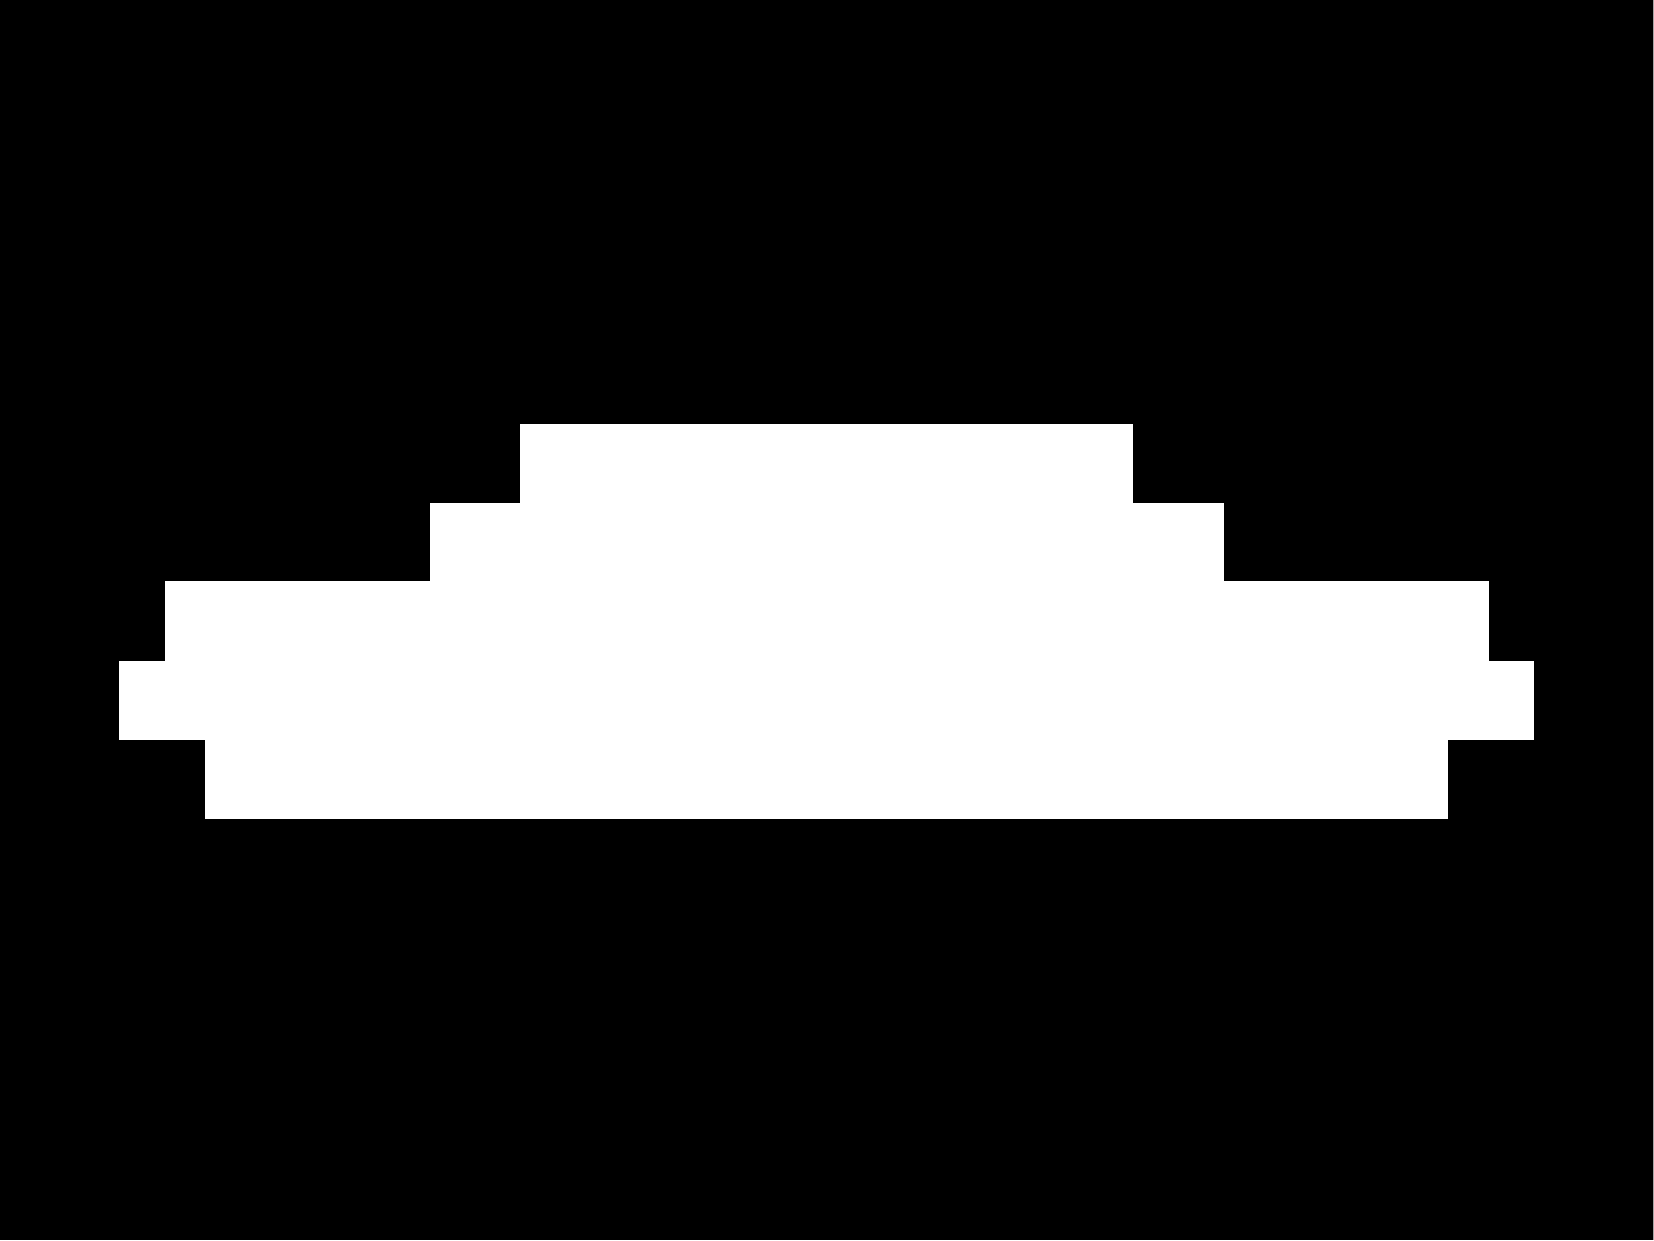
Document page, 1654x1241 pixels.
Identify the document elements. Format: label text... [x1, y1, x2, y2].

subtitle Coloque sobre mim Coroa ao invés de cinzas Em lugar de pranto, dá-me óleo de alegria Vem, cura-me agora, dá-me vestes de louvor Faça minha vida um carvalho de justiça [82, 49, 1571, 1193]
